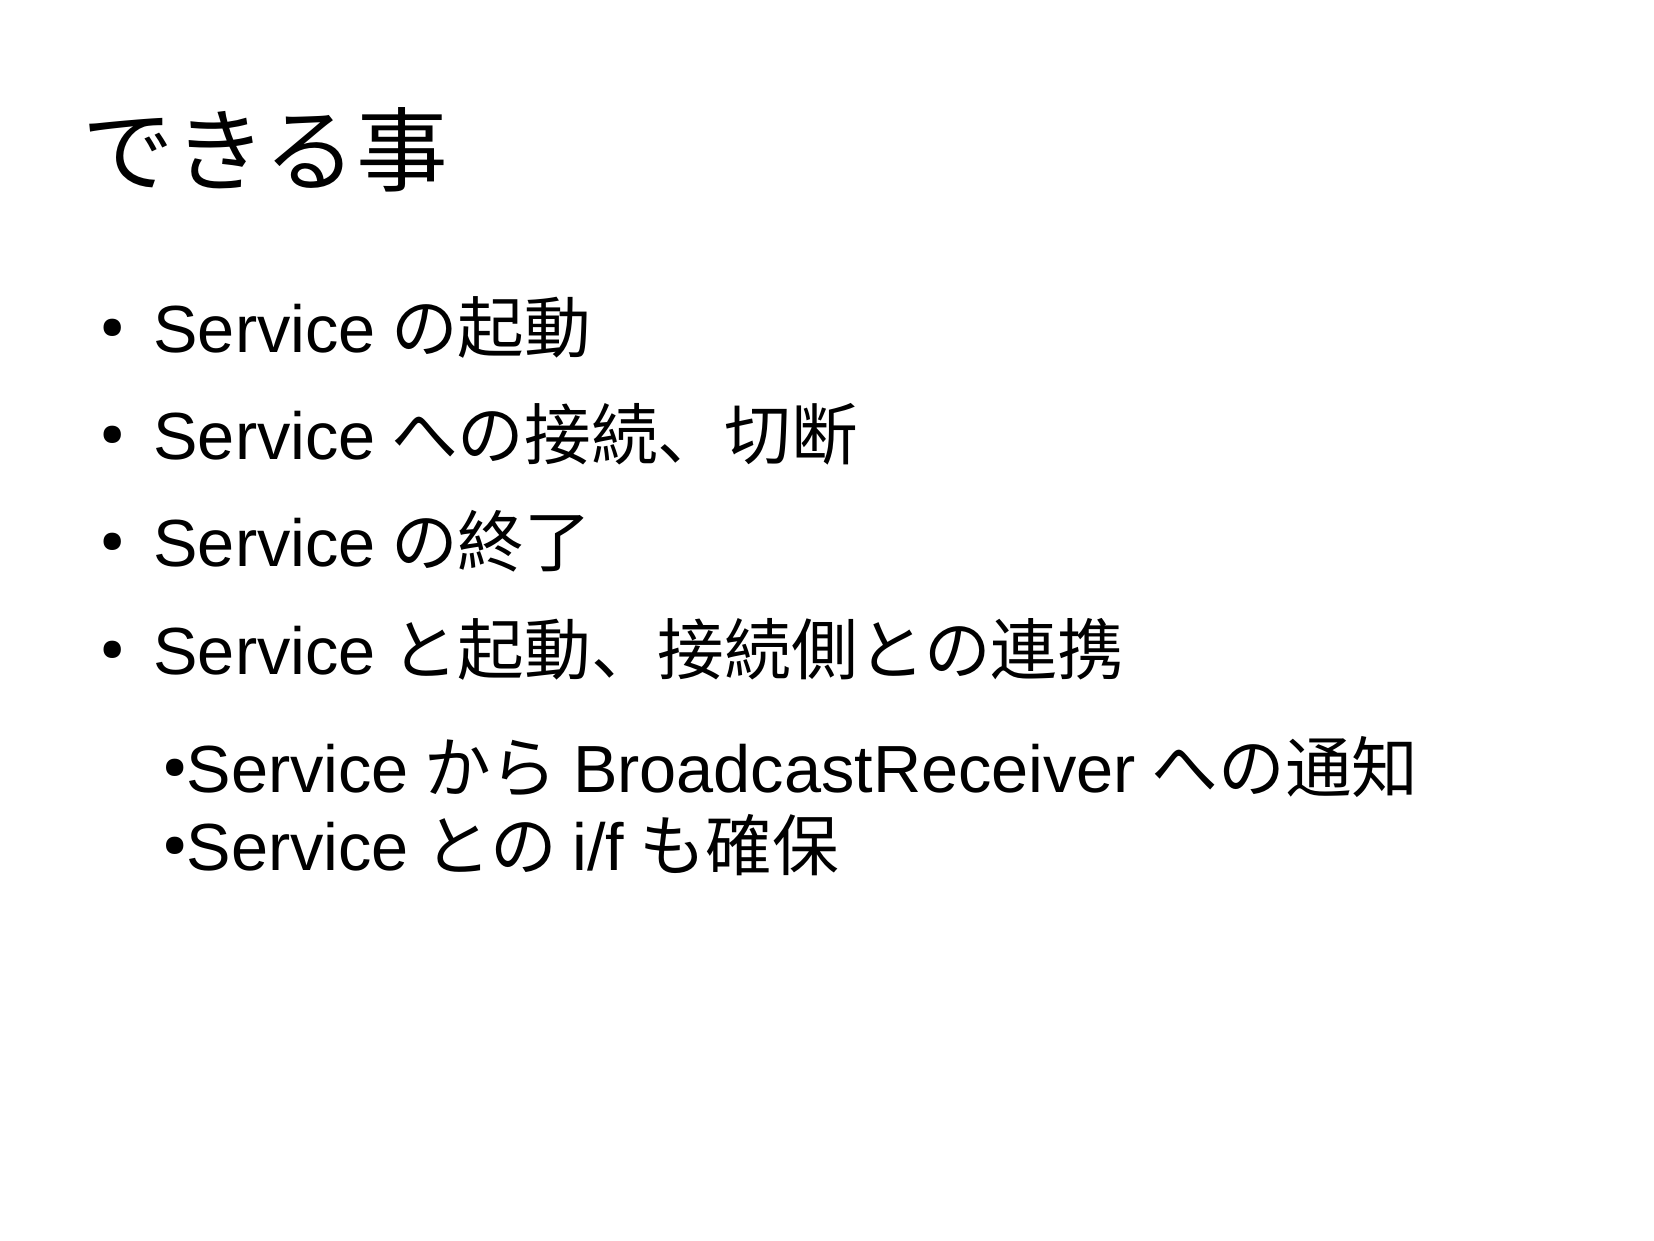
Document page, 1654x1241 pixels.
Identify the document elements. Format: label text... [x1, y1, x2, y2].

title できる事 [82, 56, 1571, 250]
list Serviceの起動 Serviceへの接続、切断 Serviceの終了 Serviceと起動、接続側との連携 [82, 290, 1571, 1109]
text_box ServiceからBroadcastReceiverへの通知 Serviceとのi/fも確保 [148, 723, 1430, 894]
